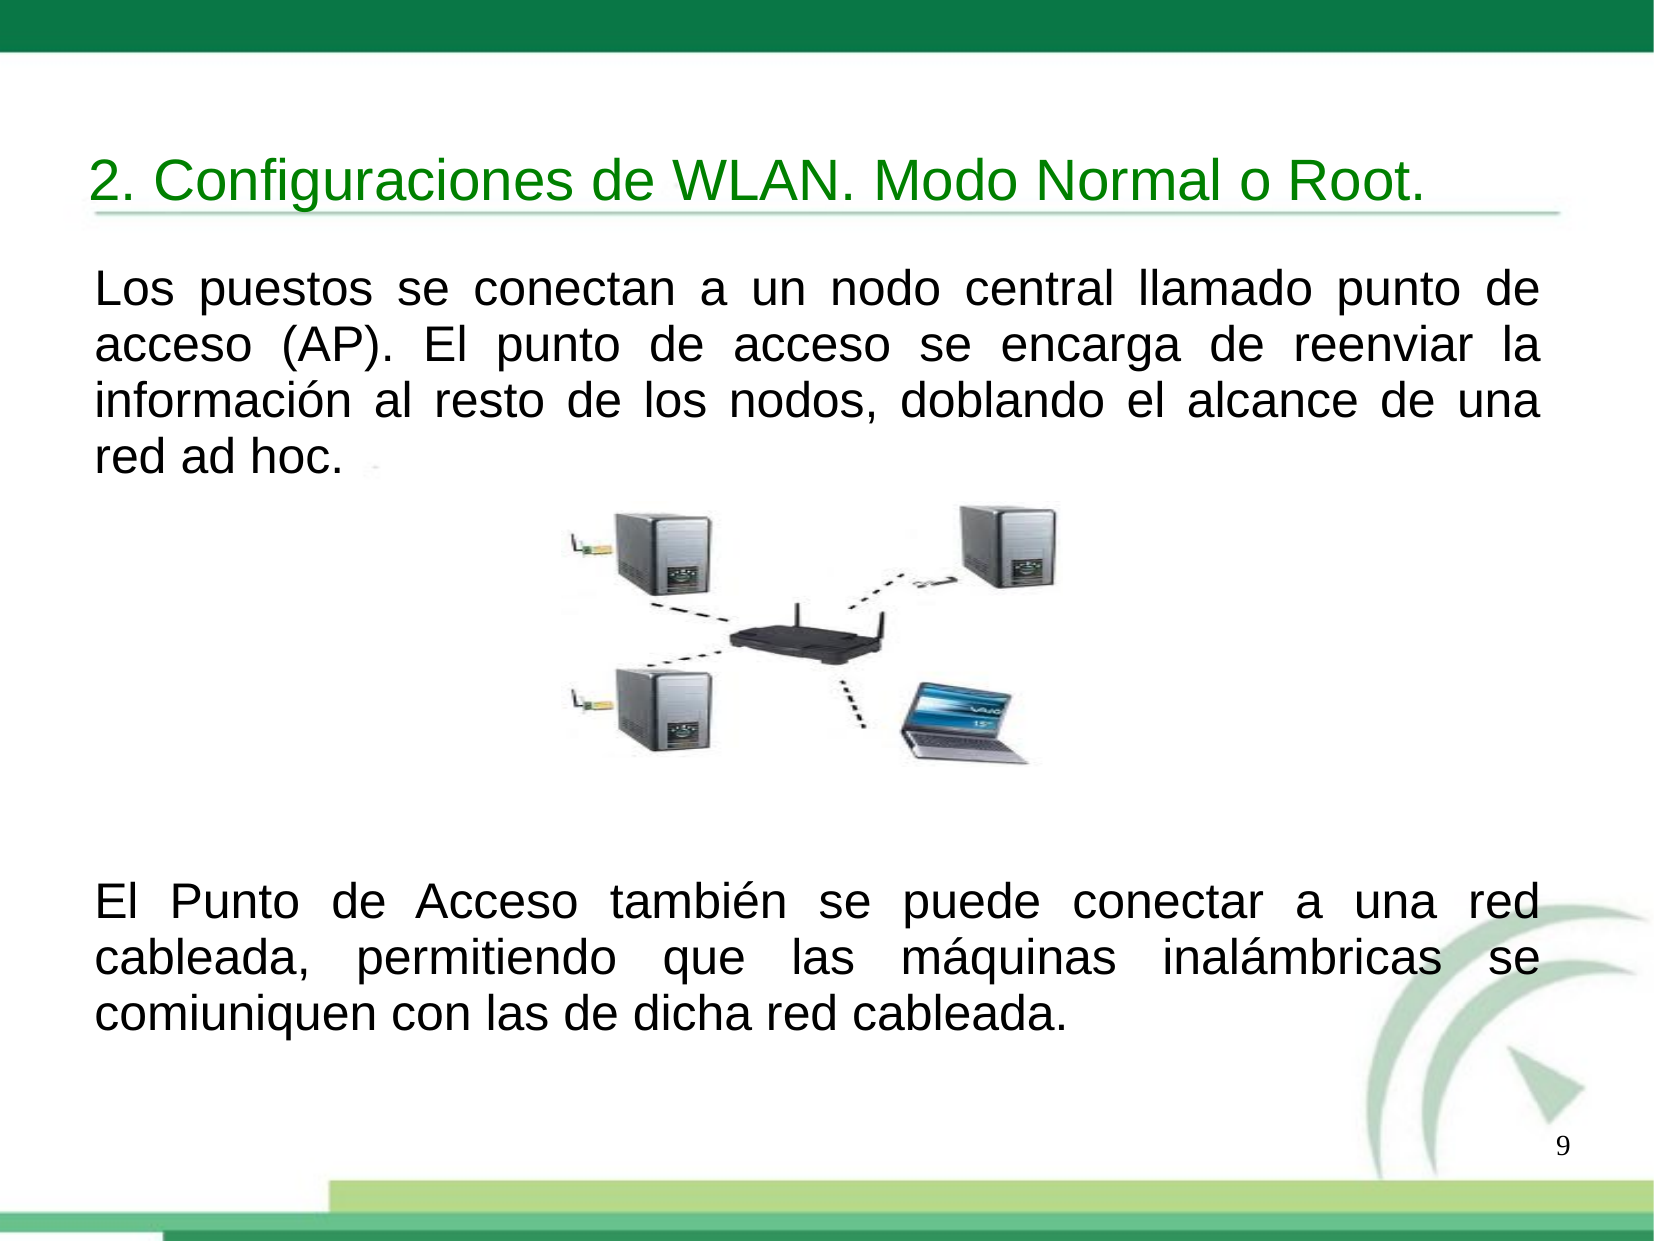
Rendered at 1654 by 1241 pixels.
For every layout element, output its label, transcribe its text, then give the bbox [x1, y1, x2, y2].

list [147, 1049, 1473, 1152]
text_box 2. Configuraciones de WLAN. Modo Normal o Root. [88, 147, 1565, 223]
picture [0, 0, 1654, 1241]
text_box Los puestos se conectan a un nodo central llamado punto de acceso (AP). El punto de acceso se encarga de reenviar la información al resto de los nodos, doblando el alcance de una red ad hoc. El Punto de Acceso también se puede conectar a una red cableada, permitiendo que las máquinas inalámbricas se comiuniquen con las de dicha red cableada. [79, 253, 1556, 1049]
